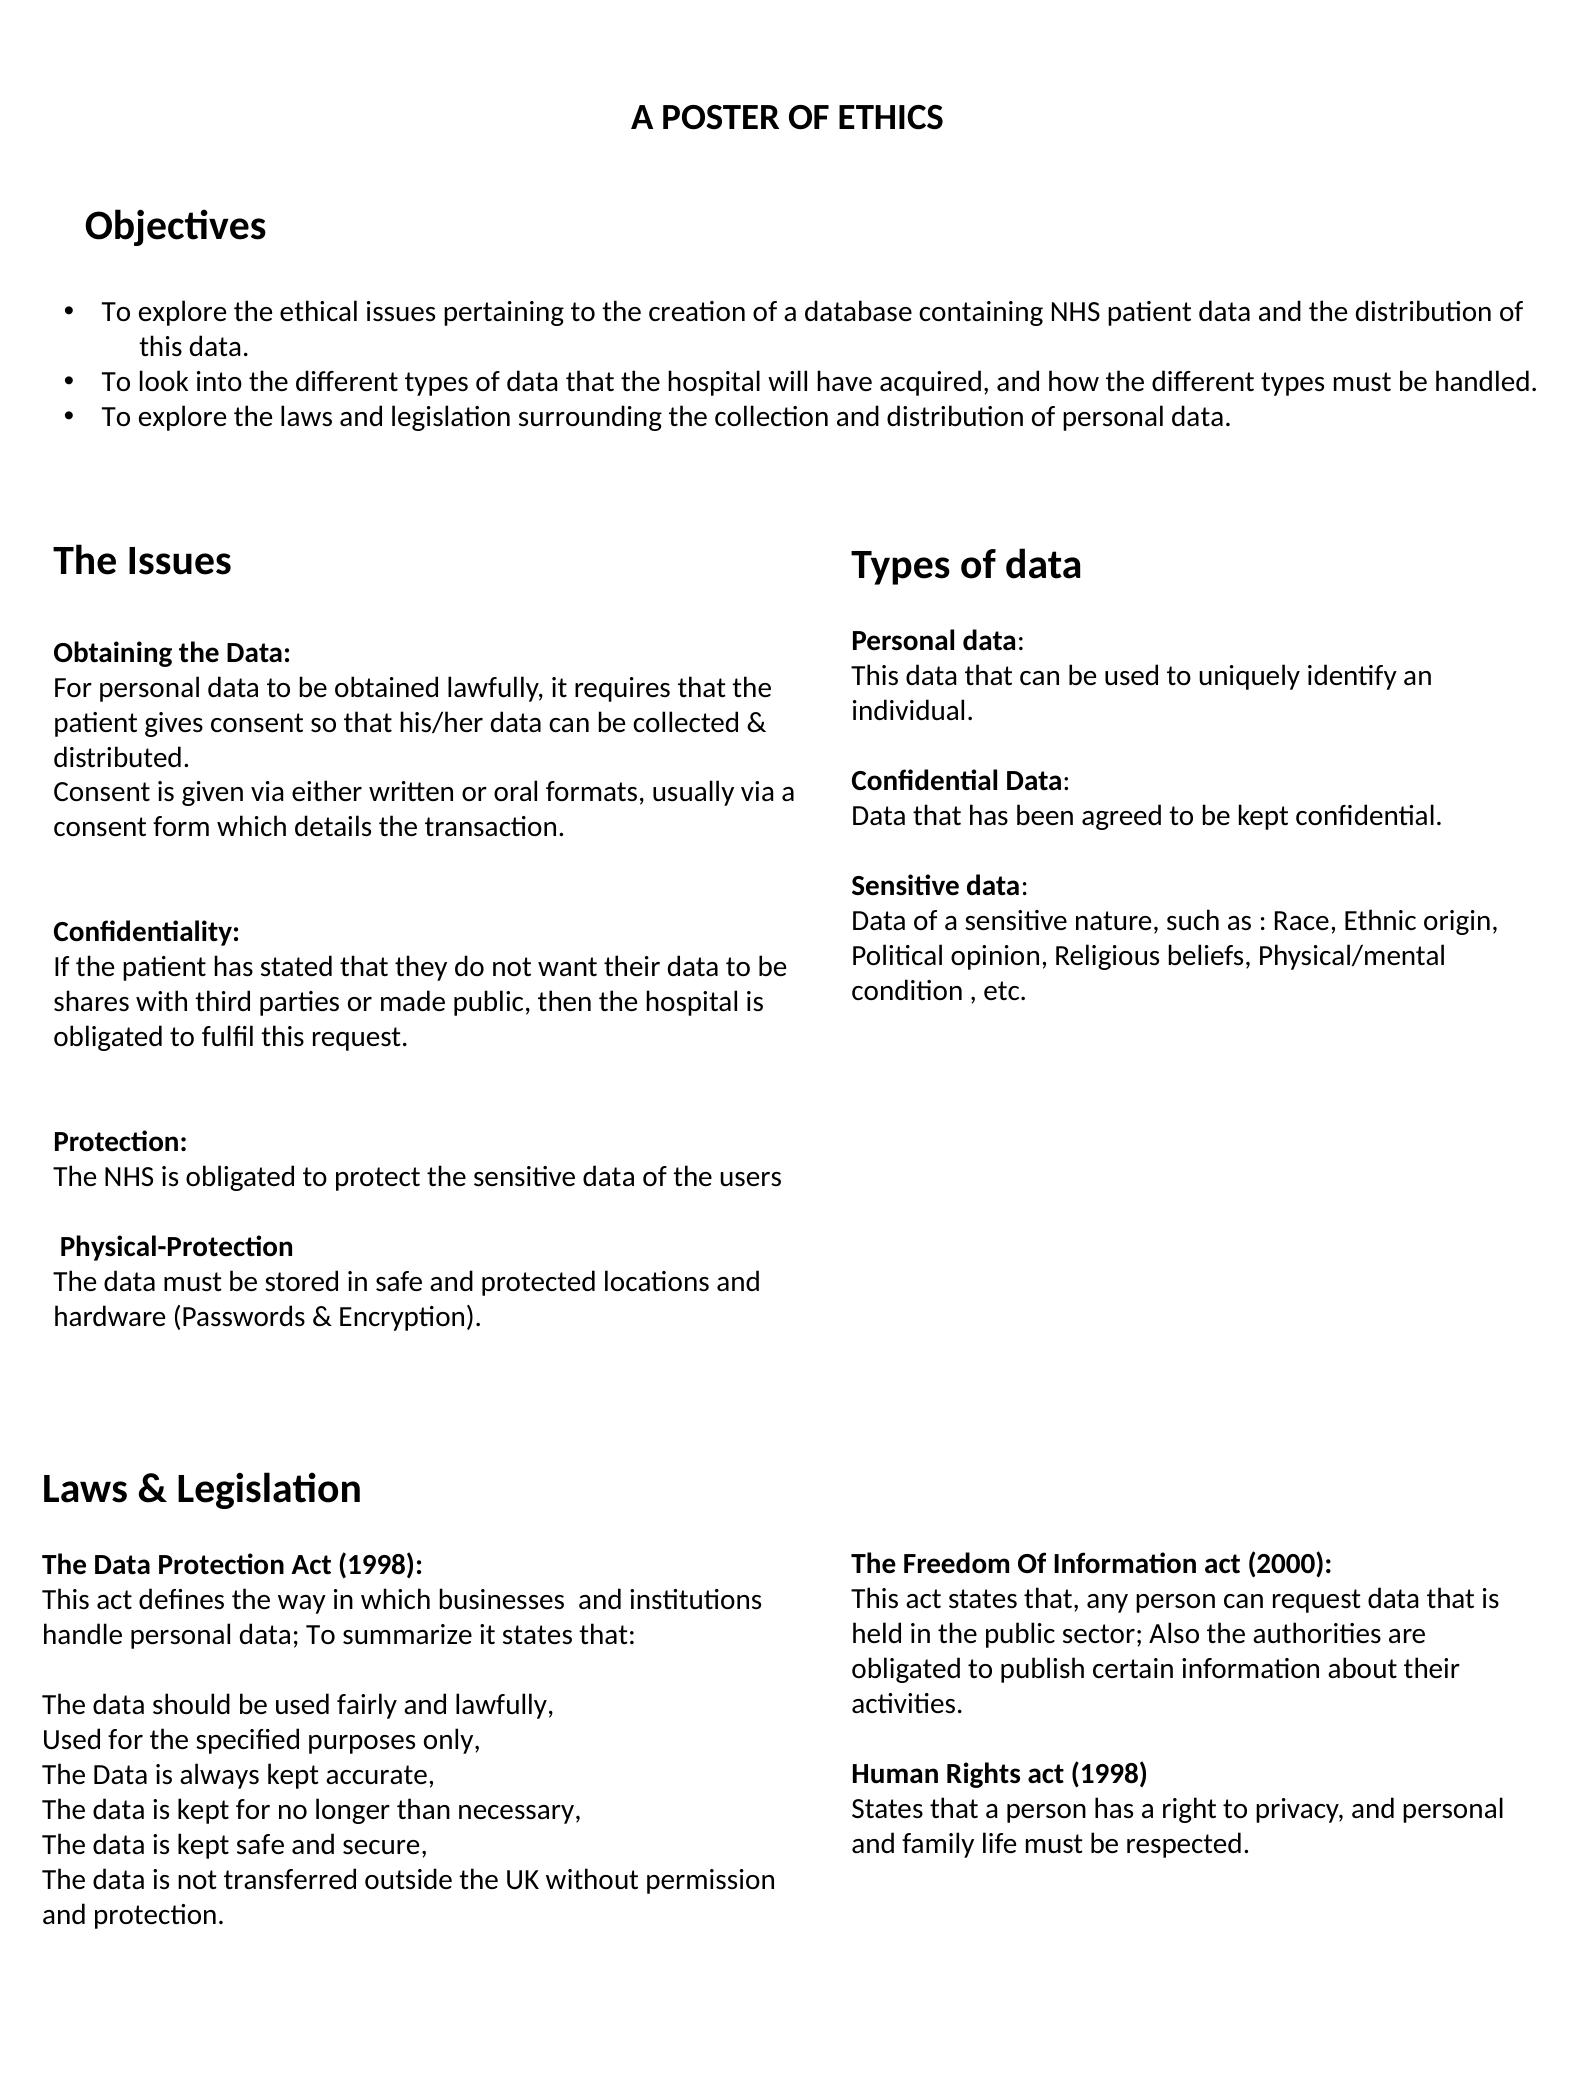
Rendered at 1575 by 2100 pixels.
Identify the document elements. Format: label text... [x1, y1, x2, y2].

text_box Laws & Legislation The Data Protection Act (1998): This act defines the way in which businesses and institutions handle personal data; To summarize it states that: The data should be used fairly and lawfully, Used for the specified purposes only, The Data is always kept accurate, The data is kept for no longer than necessary, The data is kept safe and secure, The data is not transferred outside the UK without permission and protection. [35, 1457, 810, 1974]
text_box The Freedom Of Information act (2000): This act states that, any person can request data that is held in the public sector; Also the authorities are obligated to publish certain information about their activities. Human Rights act (1998) States that a person has a right to privacy, and personal and family life must be respected. [836, 1536, 1544, 1941]
text_box A POSTER OF ETHICS [585, 89, 990, 140]
text_box Types of data Personal data: This data that can be used to uniquely identify an individual. Confidential Data: Data that has been agreed to be kept confidential. Sensitive data: Data of a sensitive nature, such as : Race, Ethnic origin, Political opinion, Religious beliefs, Physical/mental condition , etc. [836, 529, 1575, 1029]
text_box The Issues Obtaining the Data: For personal data to be obtained lawfully, it requires that the patient gives consent so that his/her data can be collected & distributed. Consent is given via either written or oral formats, usually via a consent form which details the transaction. Confidentiality: If the patient has stated that they do not want their data to be shares with third parties or made public, then the hospital is obligated to fulfil this request. Protection: The NHS is obligated to protect the sensitive data of the users Physical-Protection The data must be stored in safe and protected locations and hardware (Passwords & Encryption). [38, 525, 813, 1349]
text_box Objectives To explore the ethical issues pertaining to the creation of a database containing NHS patient data and the distribution of this data. To look into the different types of data that the hospital will have acquired, and how the different types must be handled. To explore the laws and legislation surrounding the collection and distribution of personal data. [49, 140, 1575, 440]
